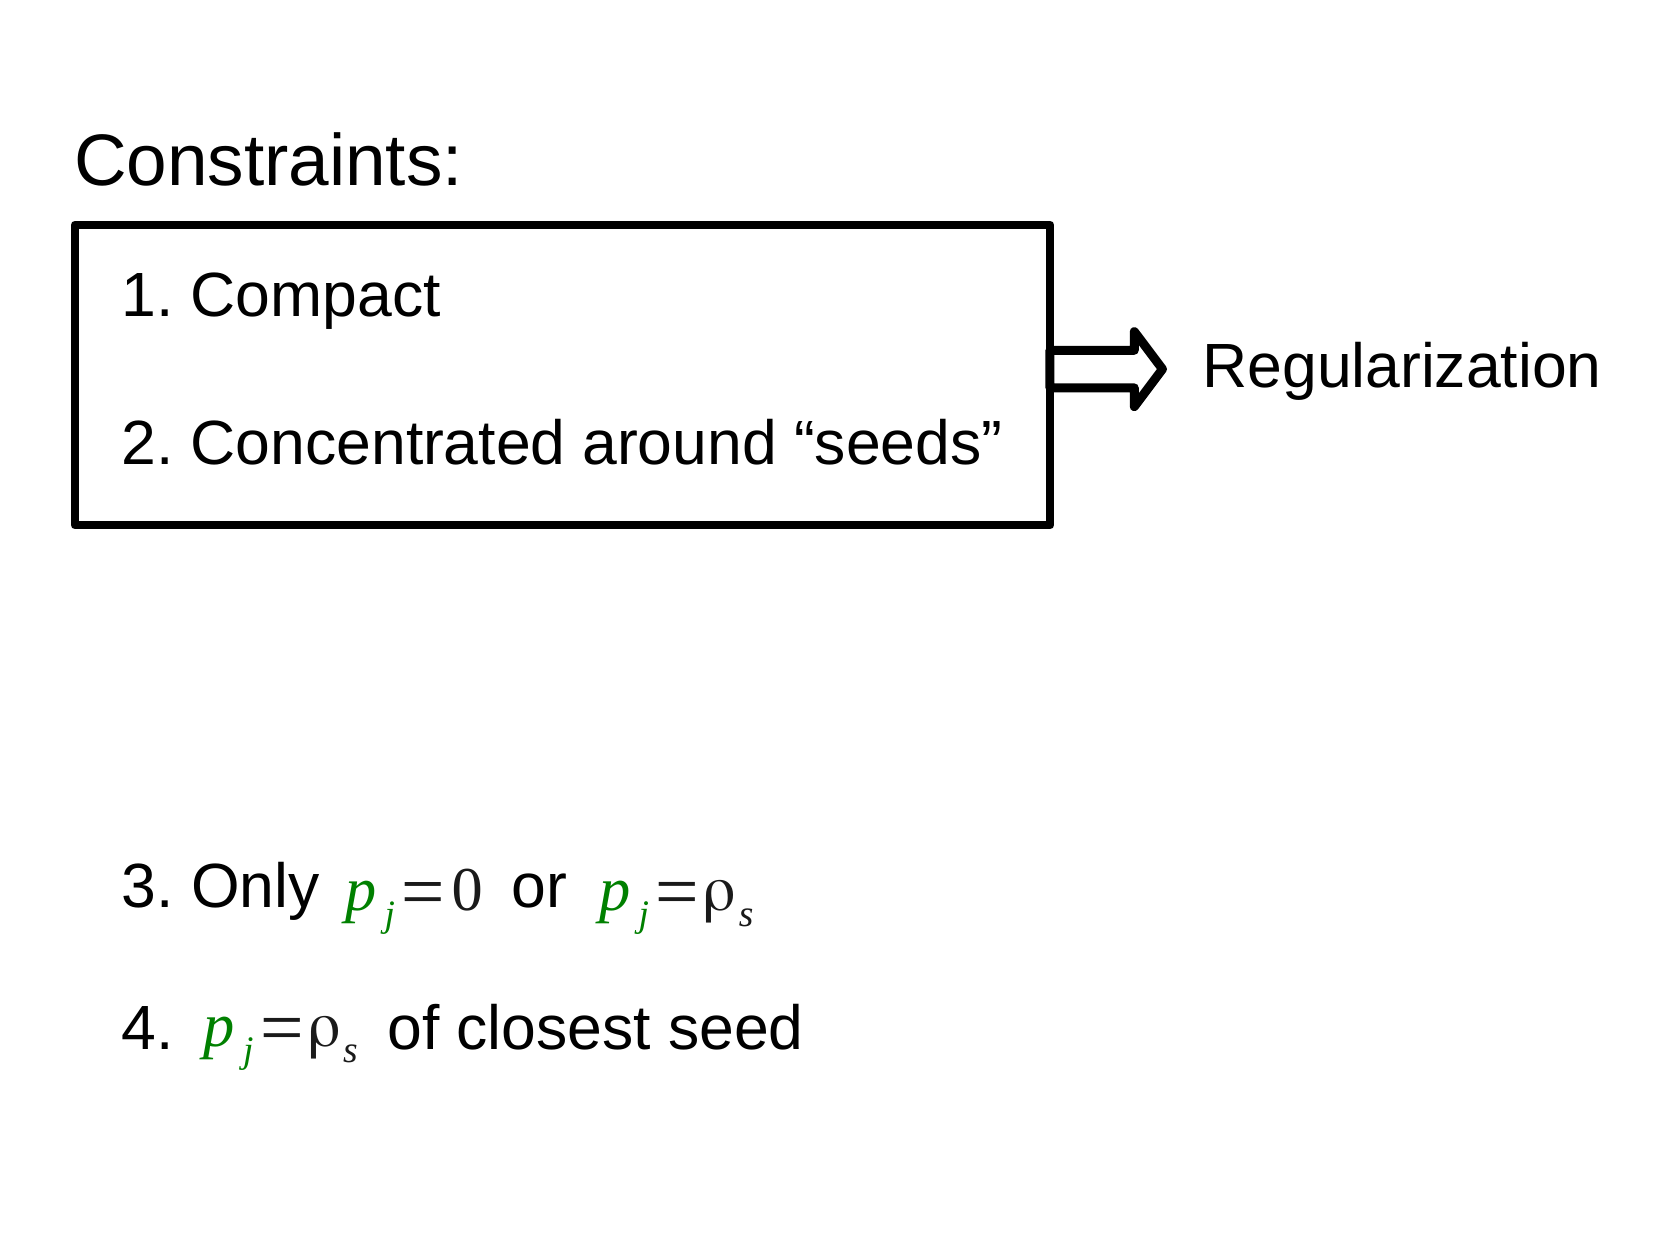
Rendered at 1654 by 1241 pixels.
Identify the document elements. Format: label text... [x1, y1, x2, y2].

text_box 3. Only [107, 843, 353, 937]
text_box 4. [107, 985, 207, 1078]
text_box of closest seed [372, 985, 838, 1078]
chart [331, 852, 488, 937]
text_box Constraints: [59, 112, 478, 219]
chart [585, 852, 760, 937]
text_box Regularization [1187, 323, 1617, 417]
text_box [1049, 331, 1163, 407]
text_box 1. Compact [106, 253, 453, 346]
chart [189, 988, 364, 1073]
text_box or [496, 843, 582, 937]
text_box 2. Concentrated around “seeds” [106, 400, 1019, 494]
